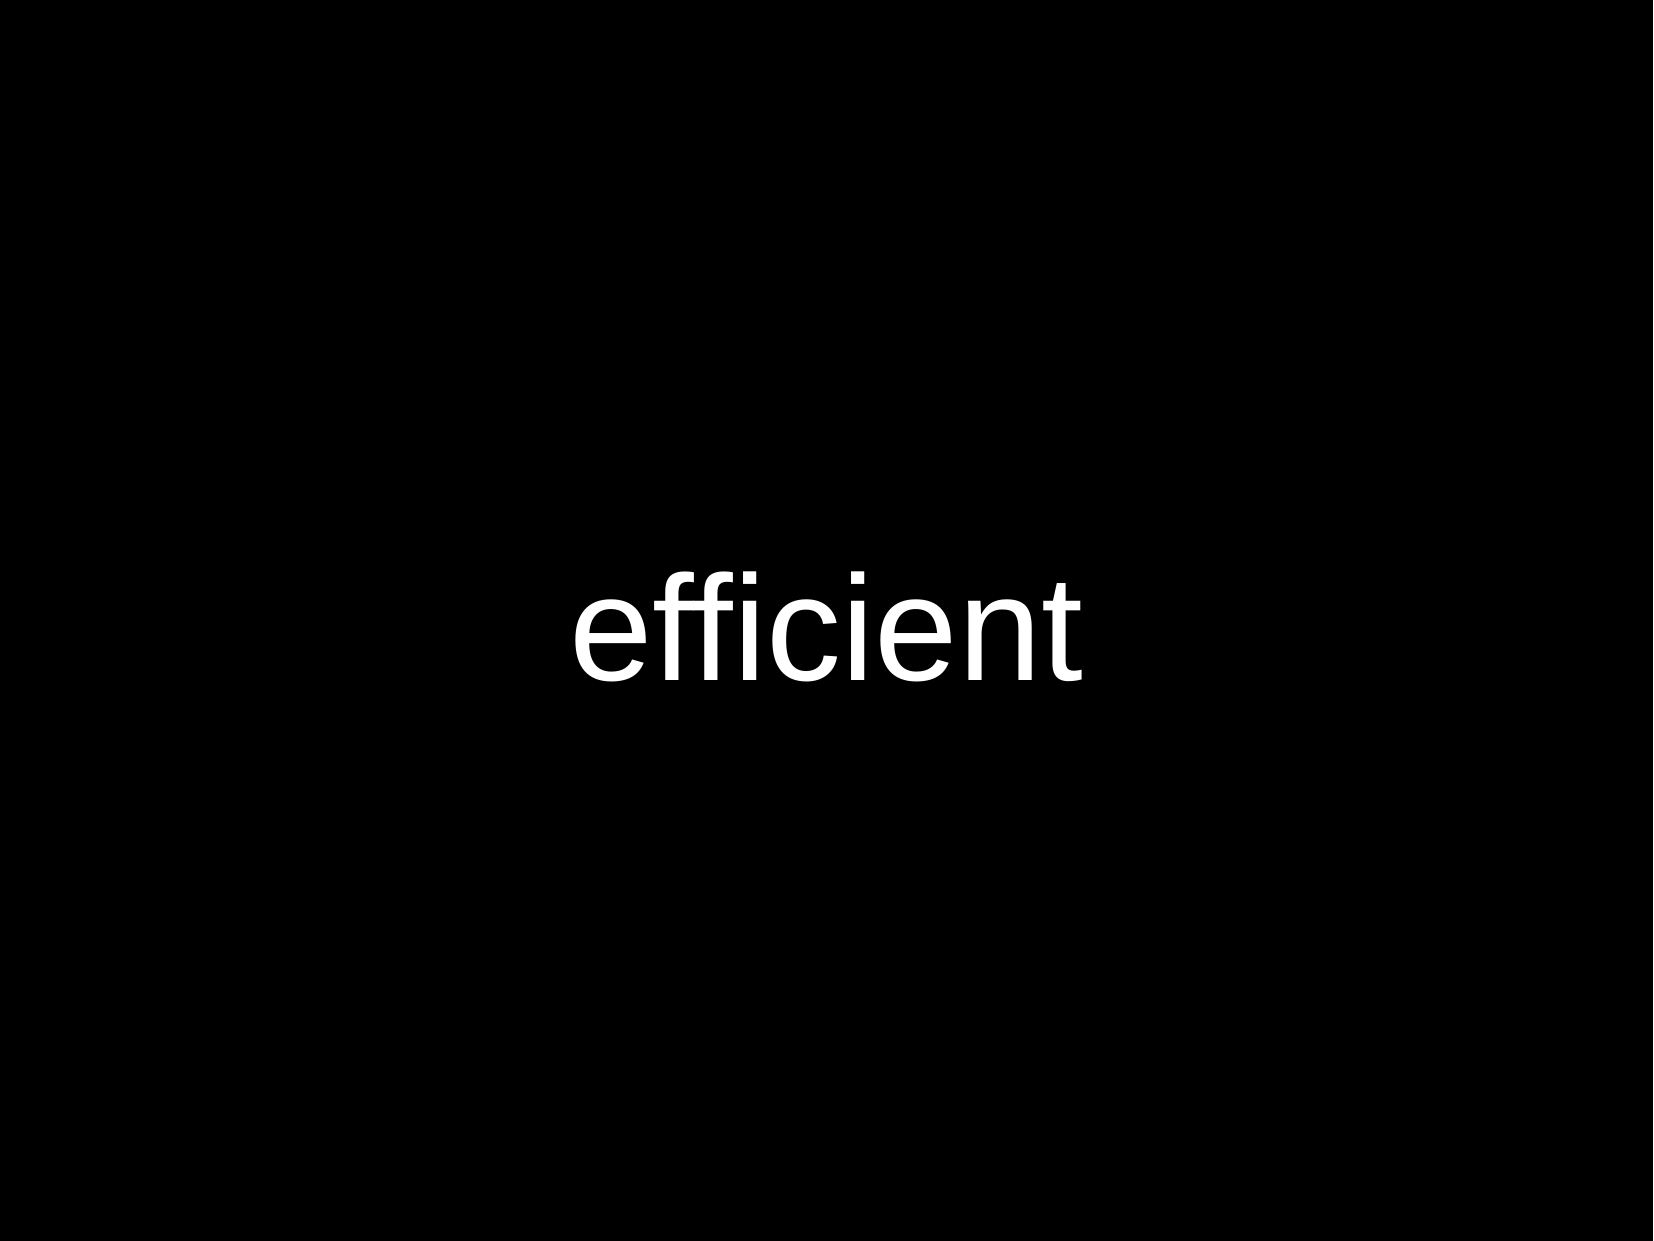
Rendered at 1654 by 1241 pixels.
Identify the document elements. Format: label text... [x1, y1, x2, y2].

title efficient [82, 56, 1571, 1201]
